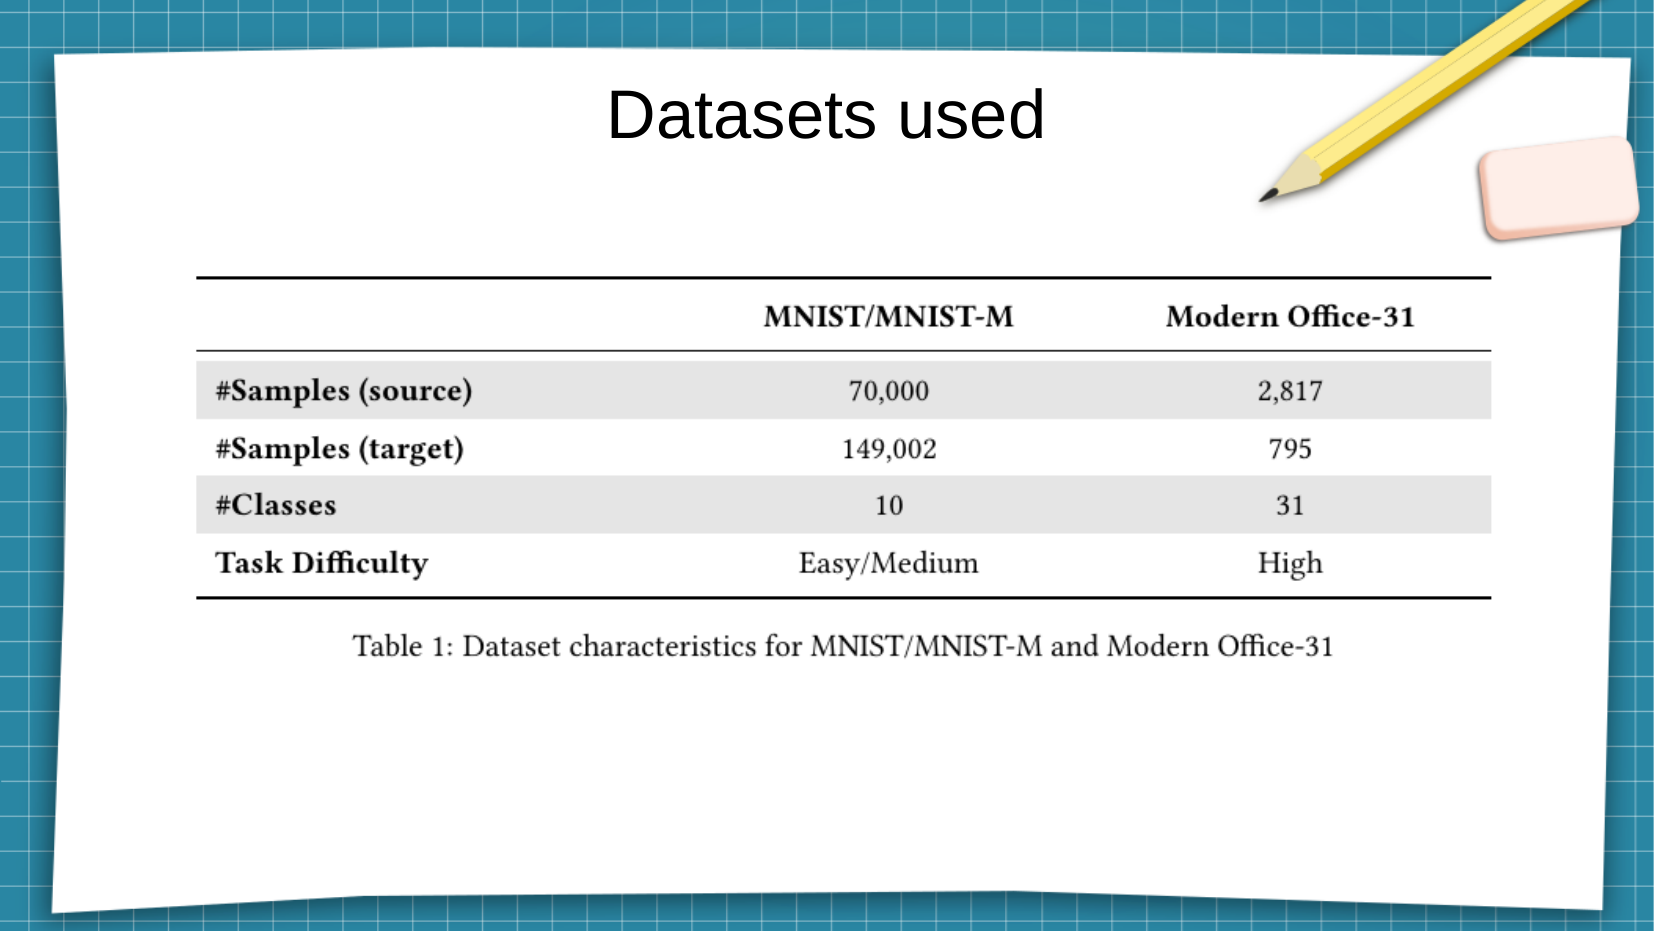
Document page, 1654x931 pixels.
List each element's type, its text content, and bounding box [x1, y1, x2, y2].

picture [0, 0, 1654, 931]
title Datasets used [82, 37, 1571, 193]
